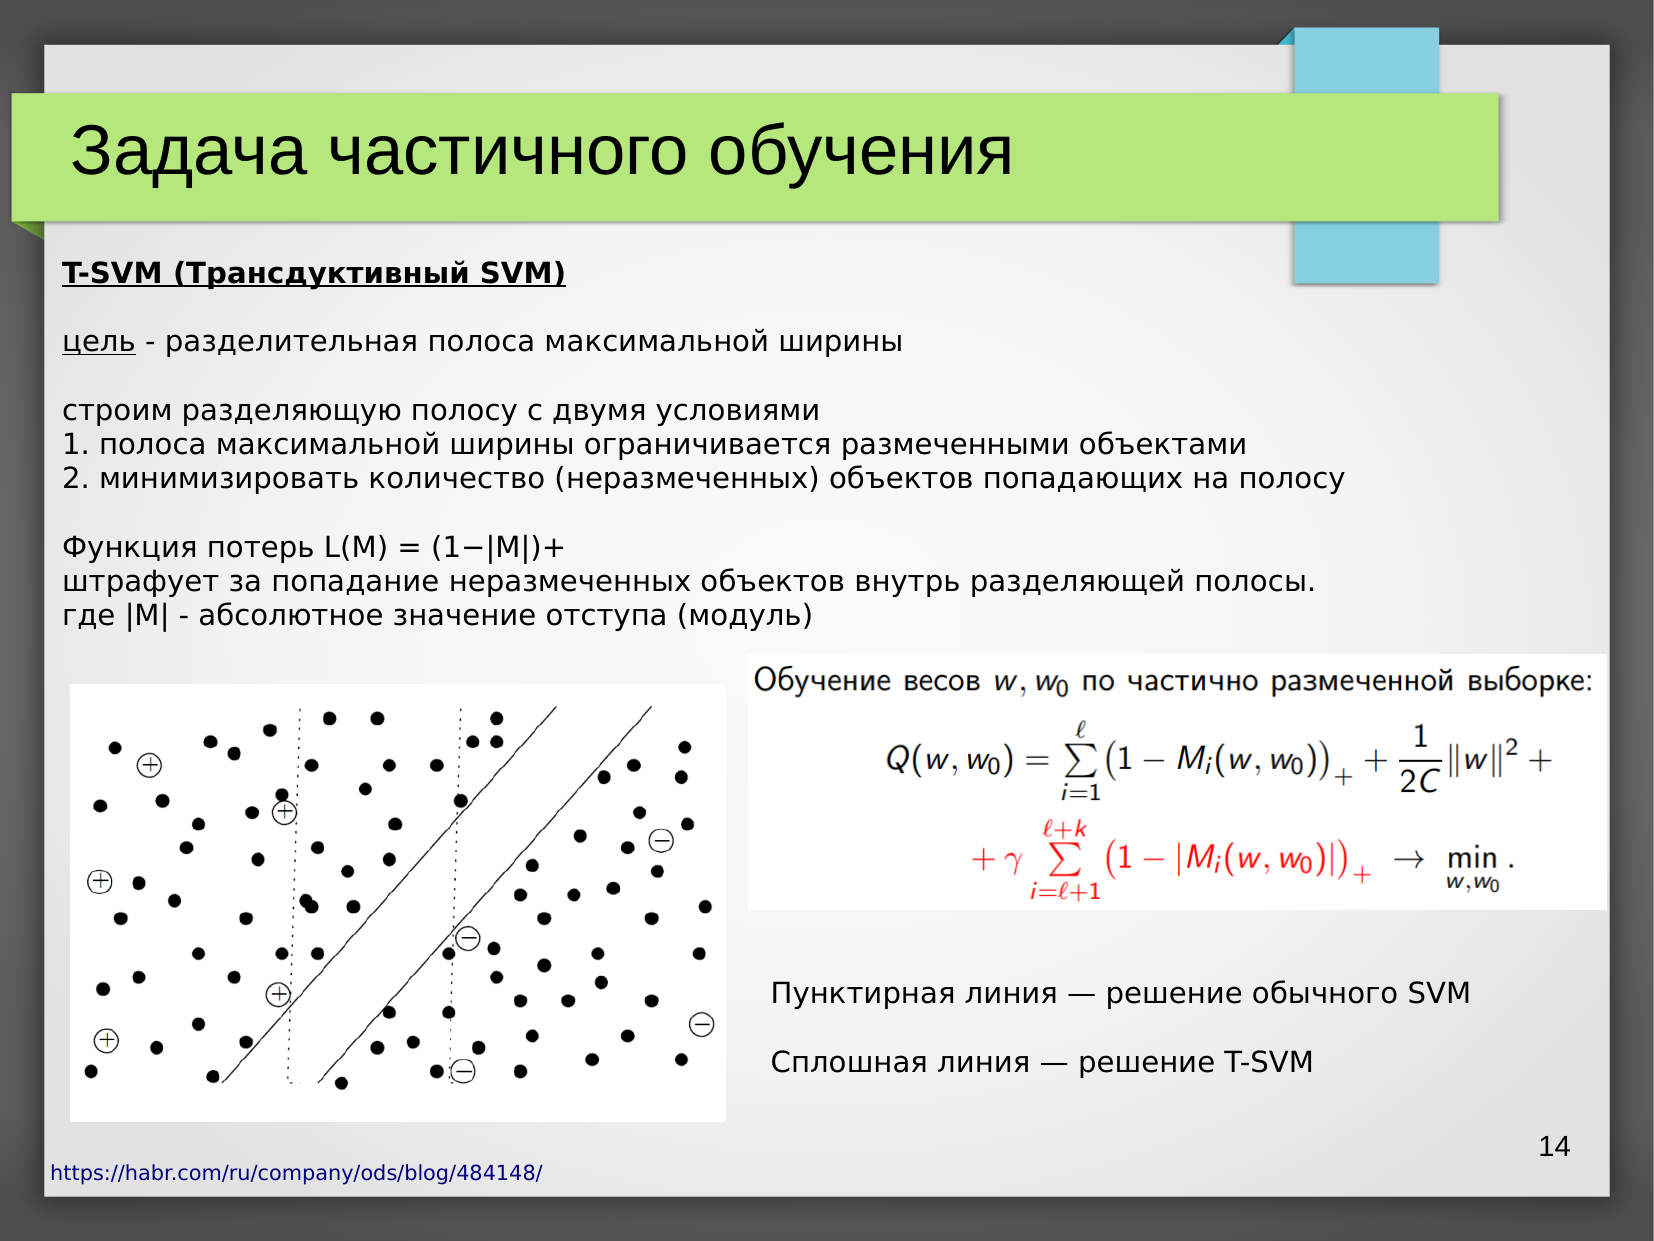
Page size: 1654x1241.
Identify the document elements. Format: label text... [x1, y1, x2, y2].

text_box https://habr.com/ru/company/ods/blog/484148/ [35, 1153, 579, 1193]
text_box T-SVM (Трансдуктивный SVM) цель - разделительная полоса максимальной ширины строим разделяющую полосу с двумя условиями 1. полоса максимальной ширины ограничивается размеченными объектами 2. минимизировать количество (неразмеченных) объектов попадающих на полосу Функция потерь L(M) = (1−|M|)+ штрафует за попадание неразмеченных объектов внутрь разделяющей полосы. где |M| - абсолютное значение отступа (модуль) [47, 248, 1595, 641]
picture [0, 0, 1654, 1241]
text_box Пунктирная линия — решение обычного SVM Сплошная линия — решение T-SVM [755, 969, 1560, 1087]
title Задача частичного обучения [70, 110, 1134, 190]
